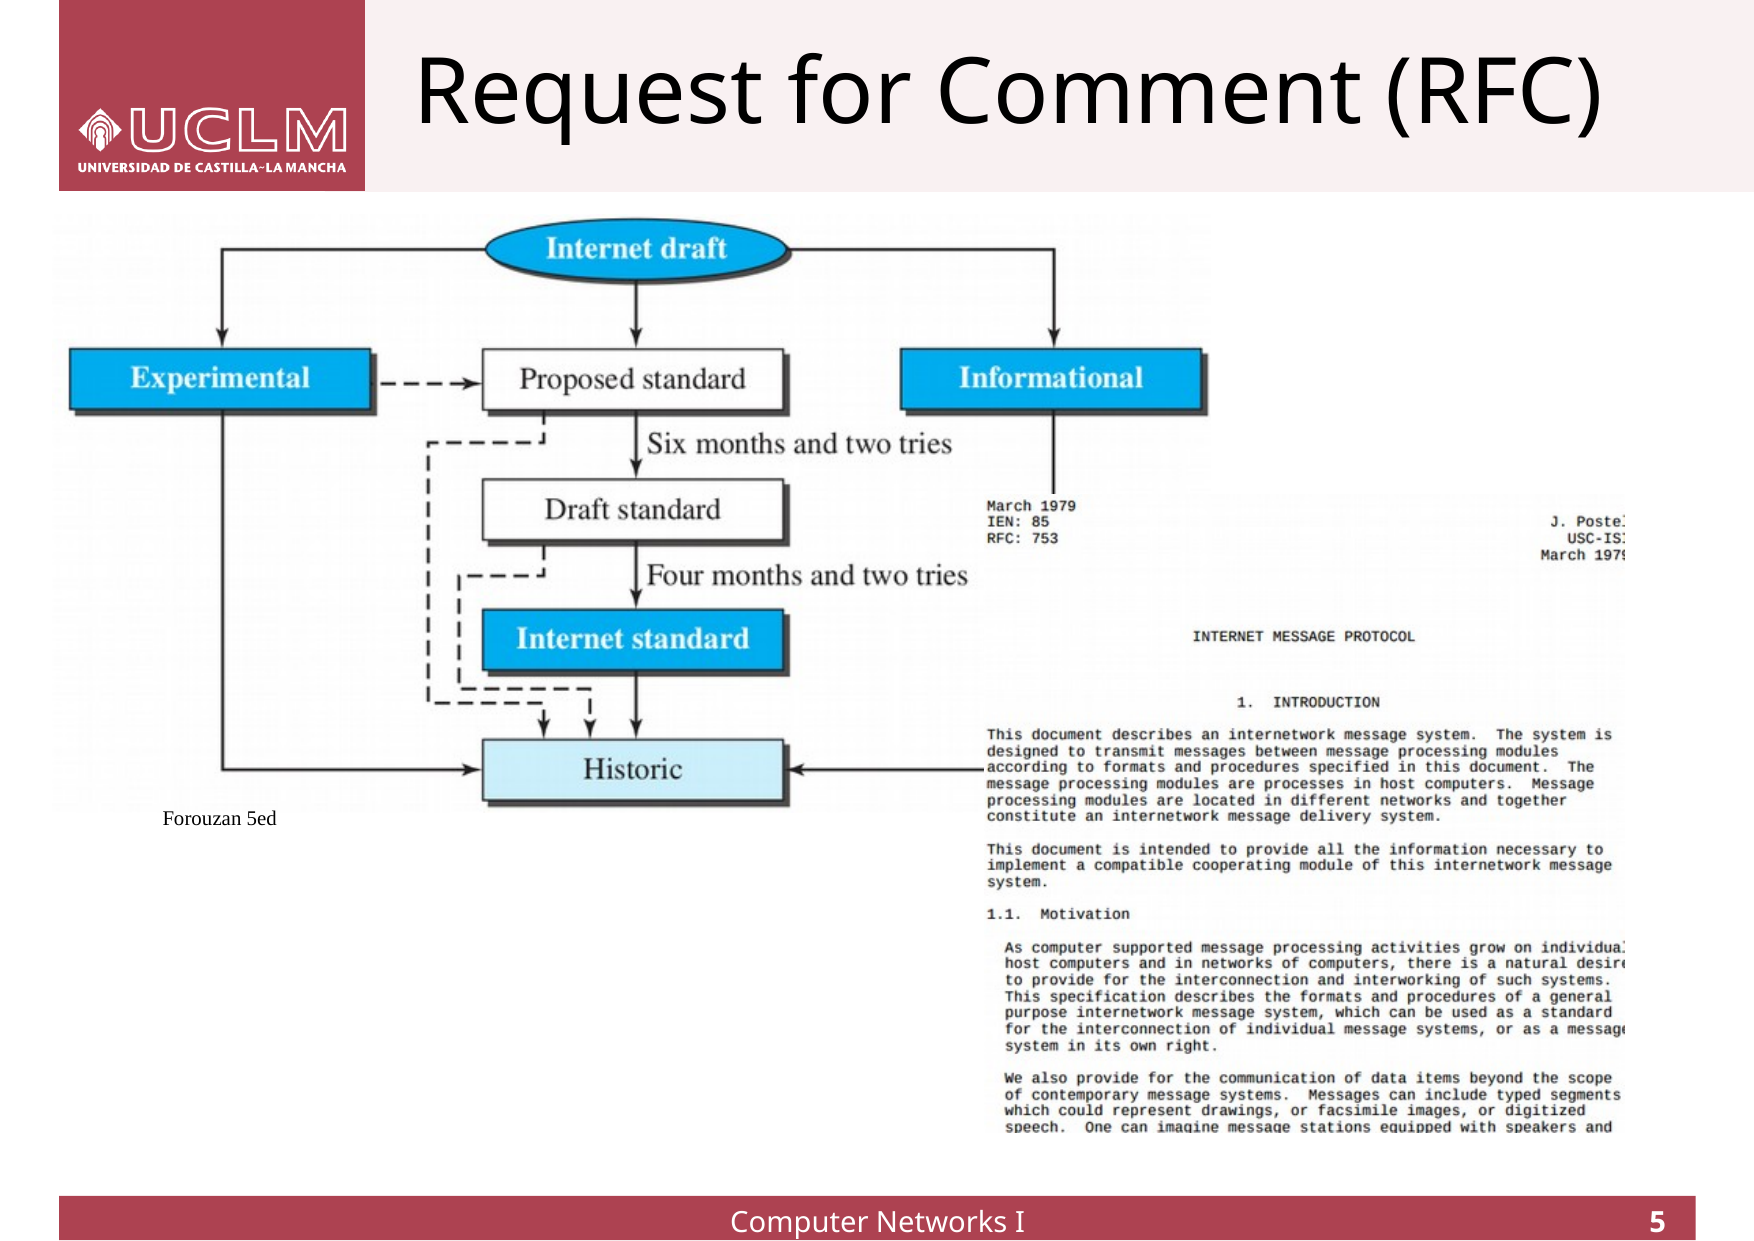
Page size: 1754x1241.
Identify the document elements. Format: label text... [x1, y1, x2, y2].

picture [59, 0, 365, 191]
title Request for Comment (RFC) [413, 0, 1667, 198]
picture [52, 214, 1625, 1133]
text_box Forouzan 5ed [162, 804, 502, 830]
